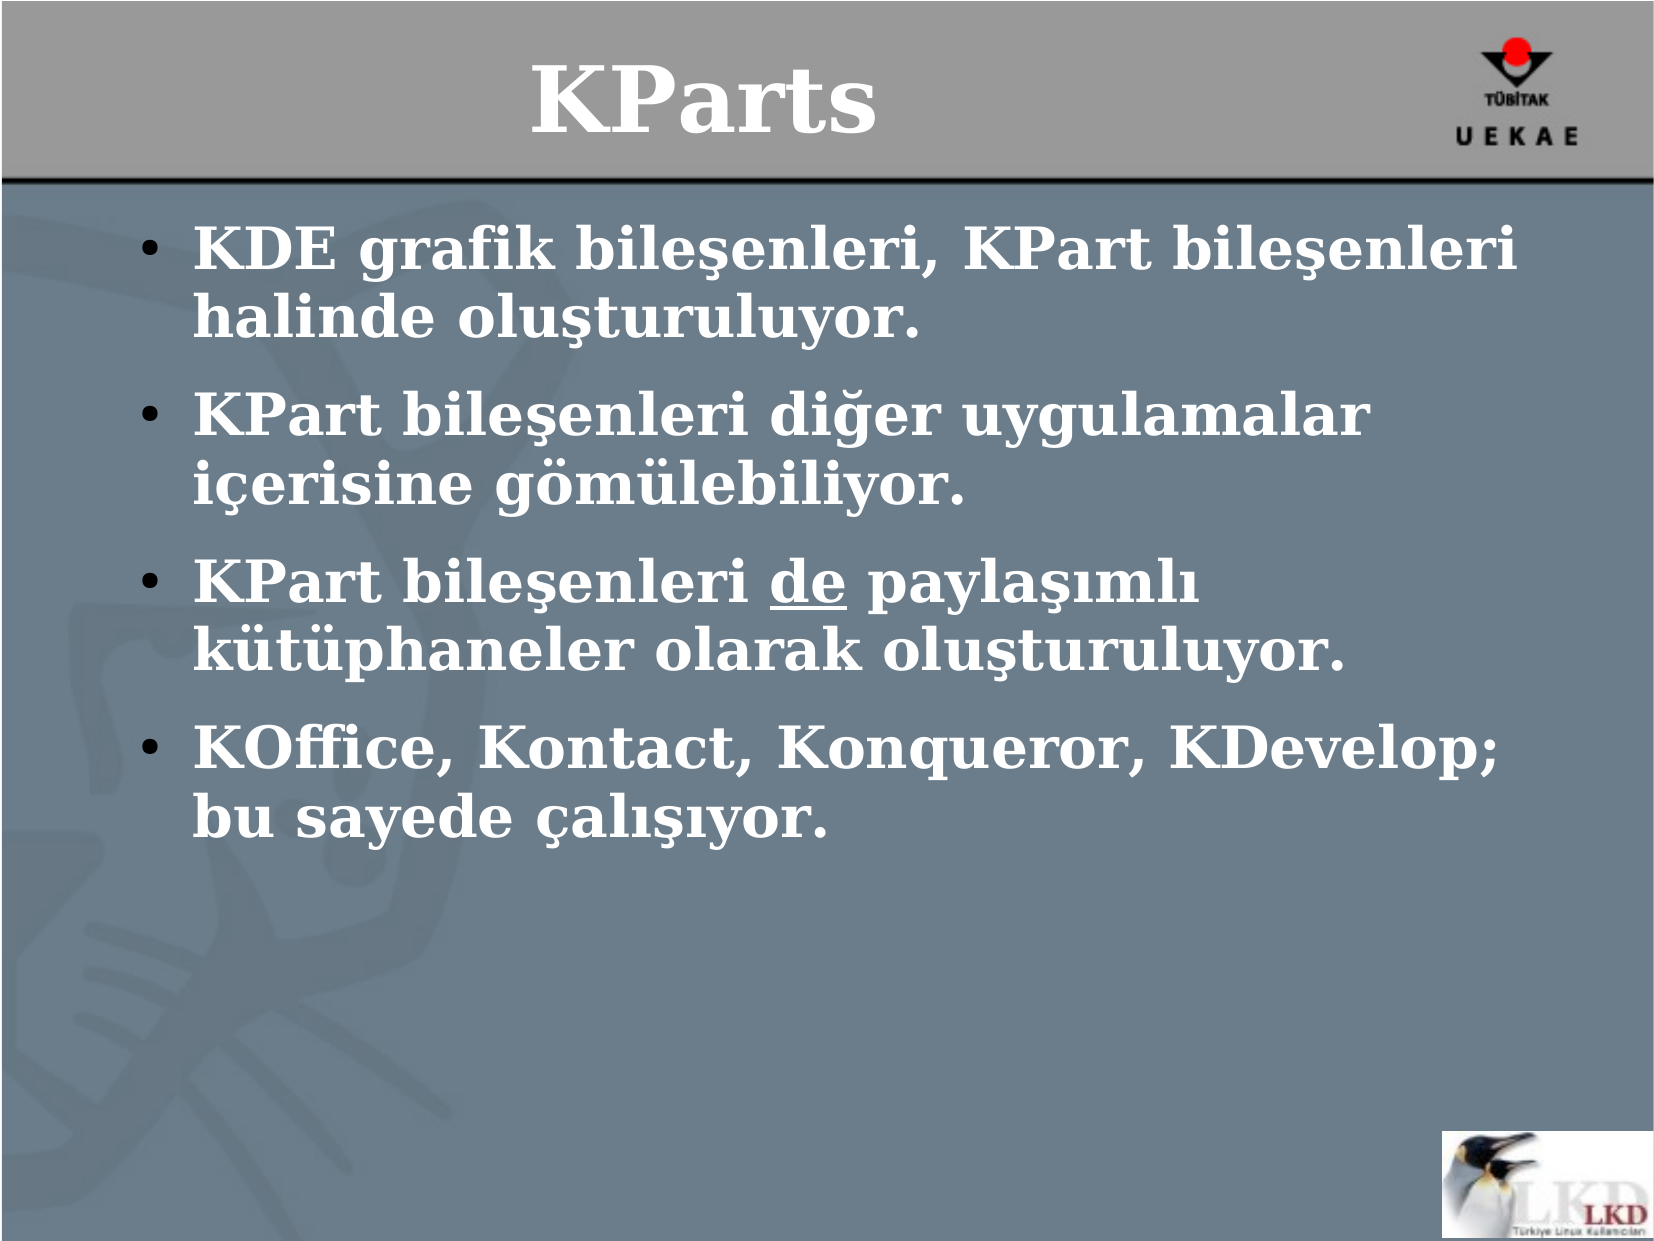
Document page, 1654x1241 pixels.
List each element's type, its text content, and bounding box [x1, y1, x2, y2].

title KParts [0, 0, 1410, 204]
picture [1, 1, 1654, 1241]
list KDE grafik bileşenleri, KPart bileşenleri halinde oluşturuluyor. KPart bileşenleri diğer uygulamalar içerisine gömülebiliyor. KPart bileşenleri de paylaşımlı kütüphaneler olarak oluşturuluyor. KOffice, Kontact, Konqueror, KDevelop; bu sayede çalışıyor. [121, 214, 1534, 1163]
